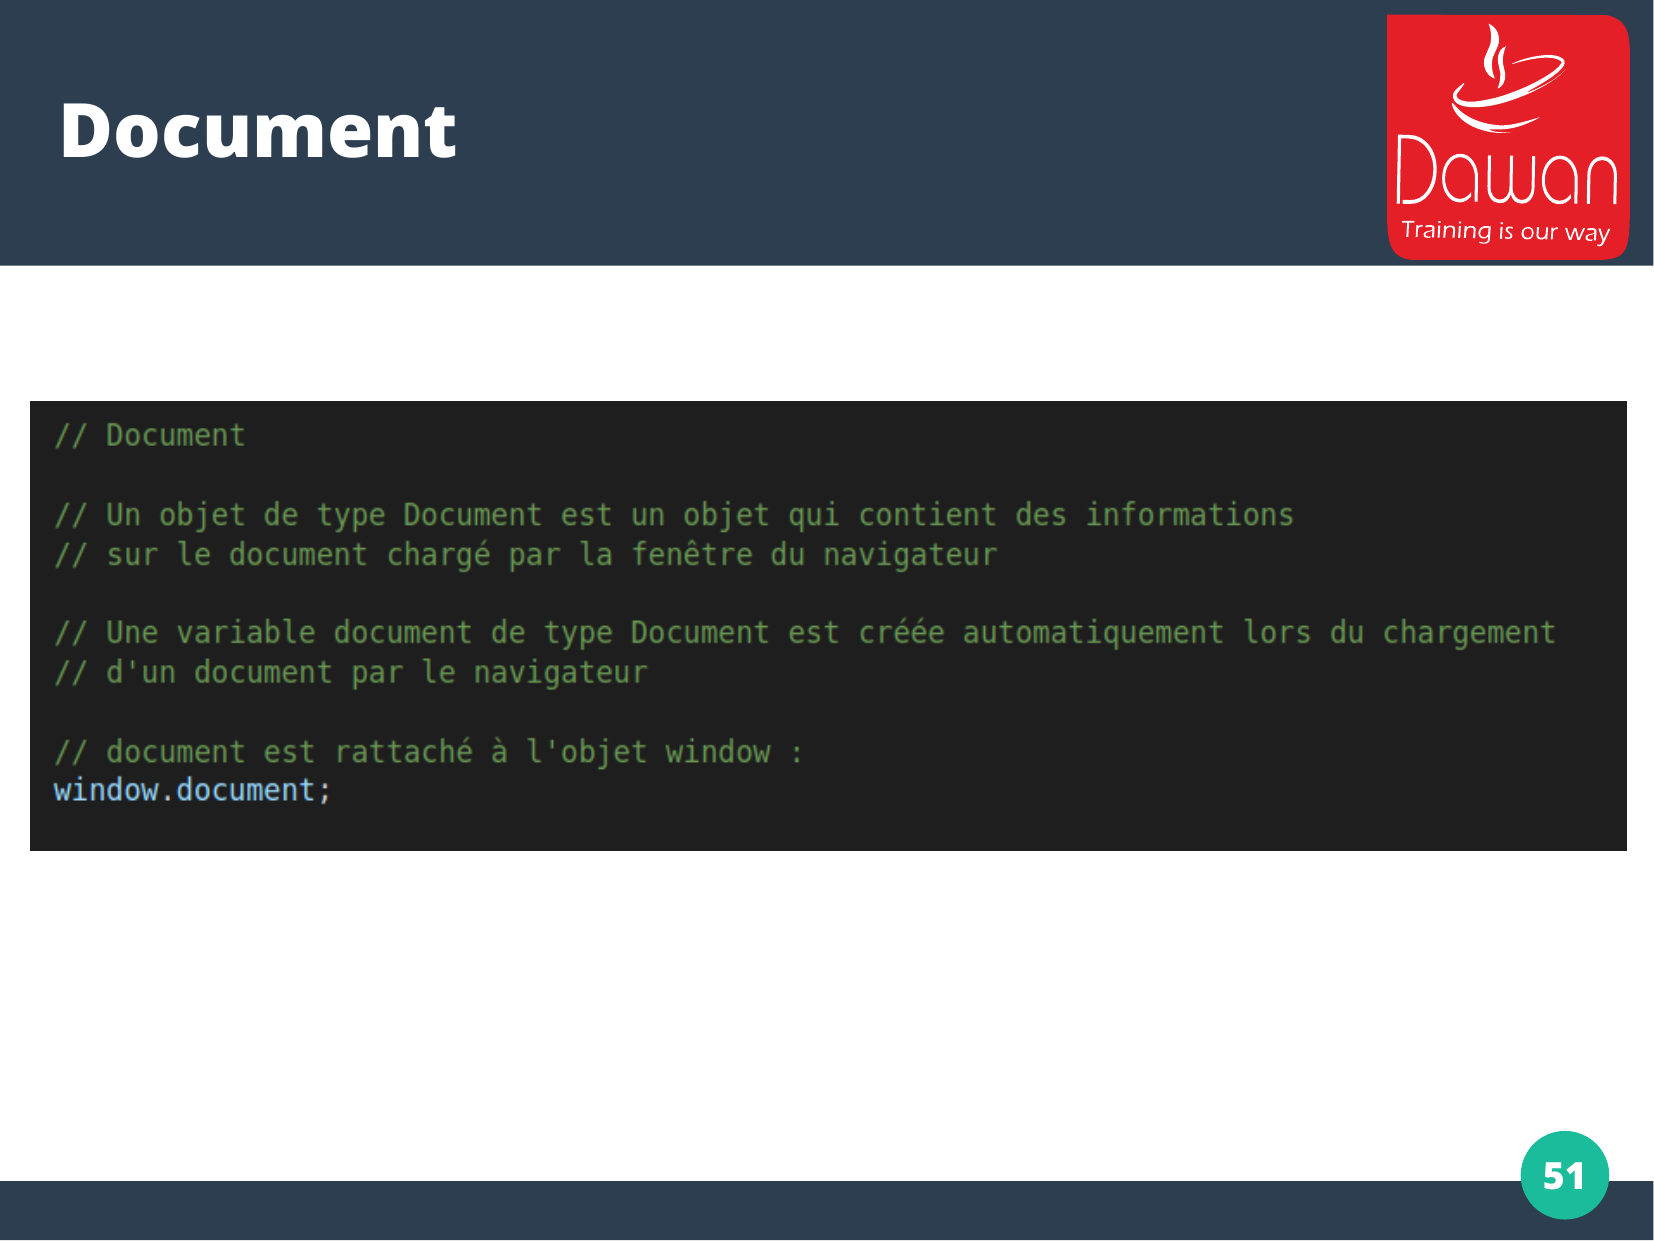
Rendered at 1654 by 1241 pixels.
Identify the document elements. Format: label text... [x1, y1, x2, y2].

title Document [59, 49, 1387, 207]
picture [30, 401, 1627, 851]
picture [1387, 14, 1630, 260]
